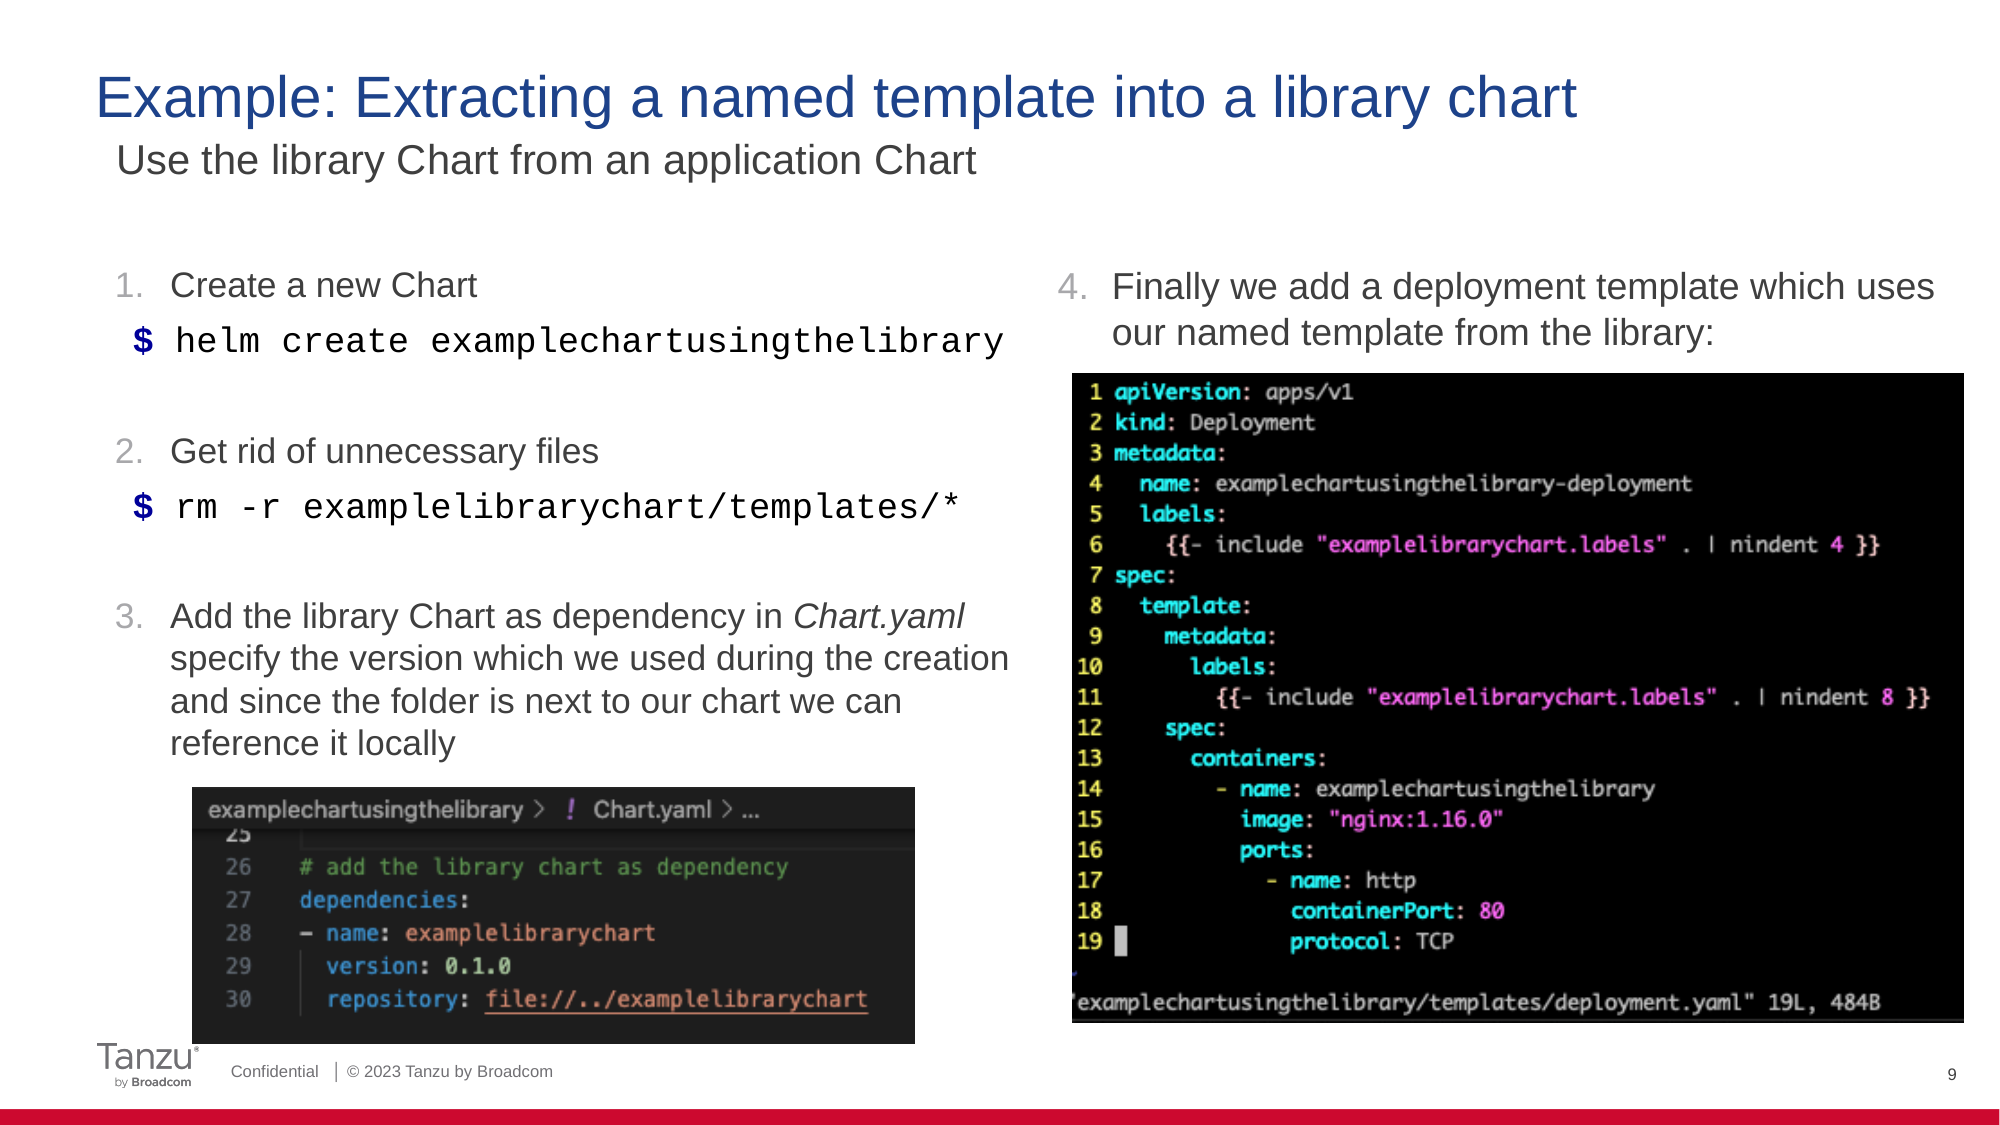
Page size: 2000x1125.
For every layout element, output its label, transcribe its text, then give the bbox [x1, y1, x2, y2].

picture [0, 1109, 2000, 1125]
picture [1072, 373, 1964, 1023]
subtitle Use the library Chart from an application Chart [97, 133, 1896, 174]
list Create a new Chart $ helm create examplechartusingthelibrary Get rid of unnecessary files $ rm -r examplelibrarychart/templates/* Add the library Chart as dependency in Chart.yaml specify the version which we used during the creation and since the folder is next to our chart we can reference it locally [95, 262, 1012, 1013]
list Finally we add a deployment template which uses our named template from the library: [1036, 262, 2000, 1013]
picture [97, 787, 915, 1088]
title Example: Extracting a named template into a library chart [95, 67, 1900, 131]
